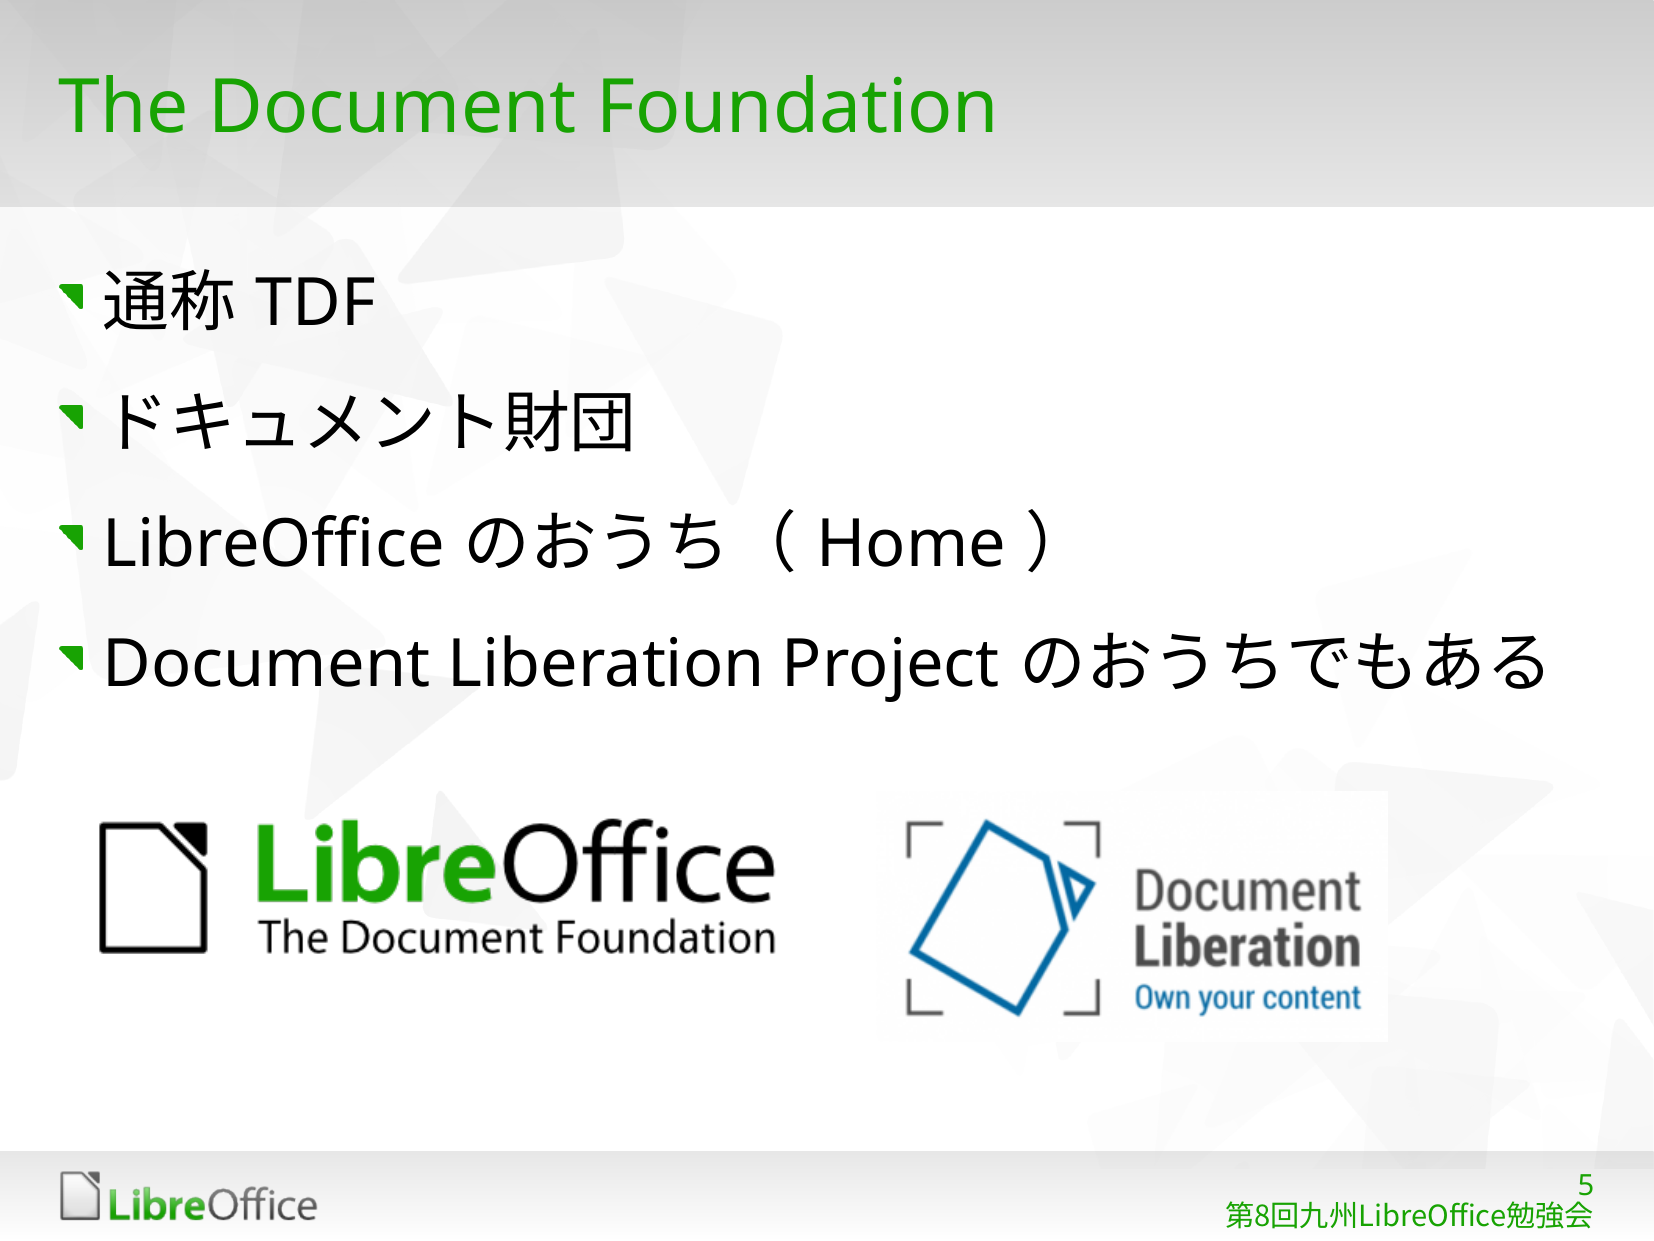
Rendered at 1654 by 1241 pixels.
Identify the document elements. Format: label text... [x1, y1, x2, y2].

list 通称TDF ドキュメント財団 LibreOfficeのおうち（Home） Document Liberation Projectのおうちでもある [59, 248, 1595, 739]
picture [876, 548, 1654, 1169]
picture [41, 1152, 337, 1240]
picture [0, 0, 827, 1012]
title The Document Foundation [59, 29, 1595, 178]
